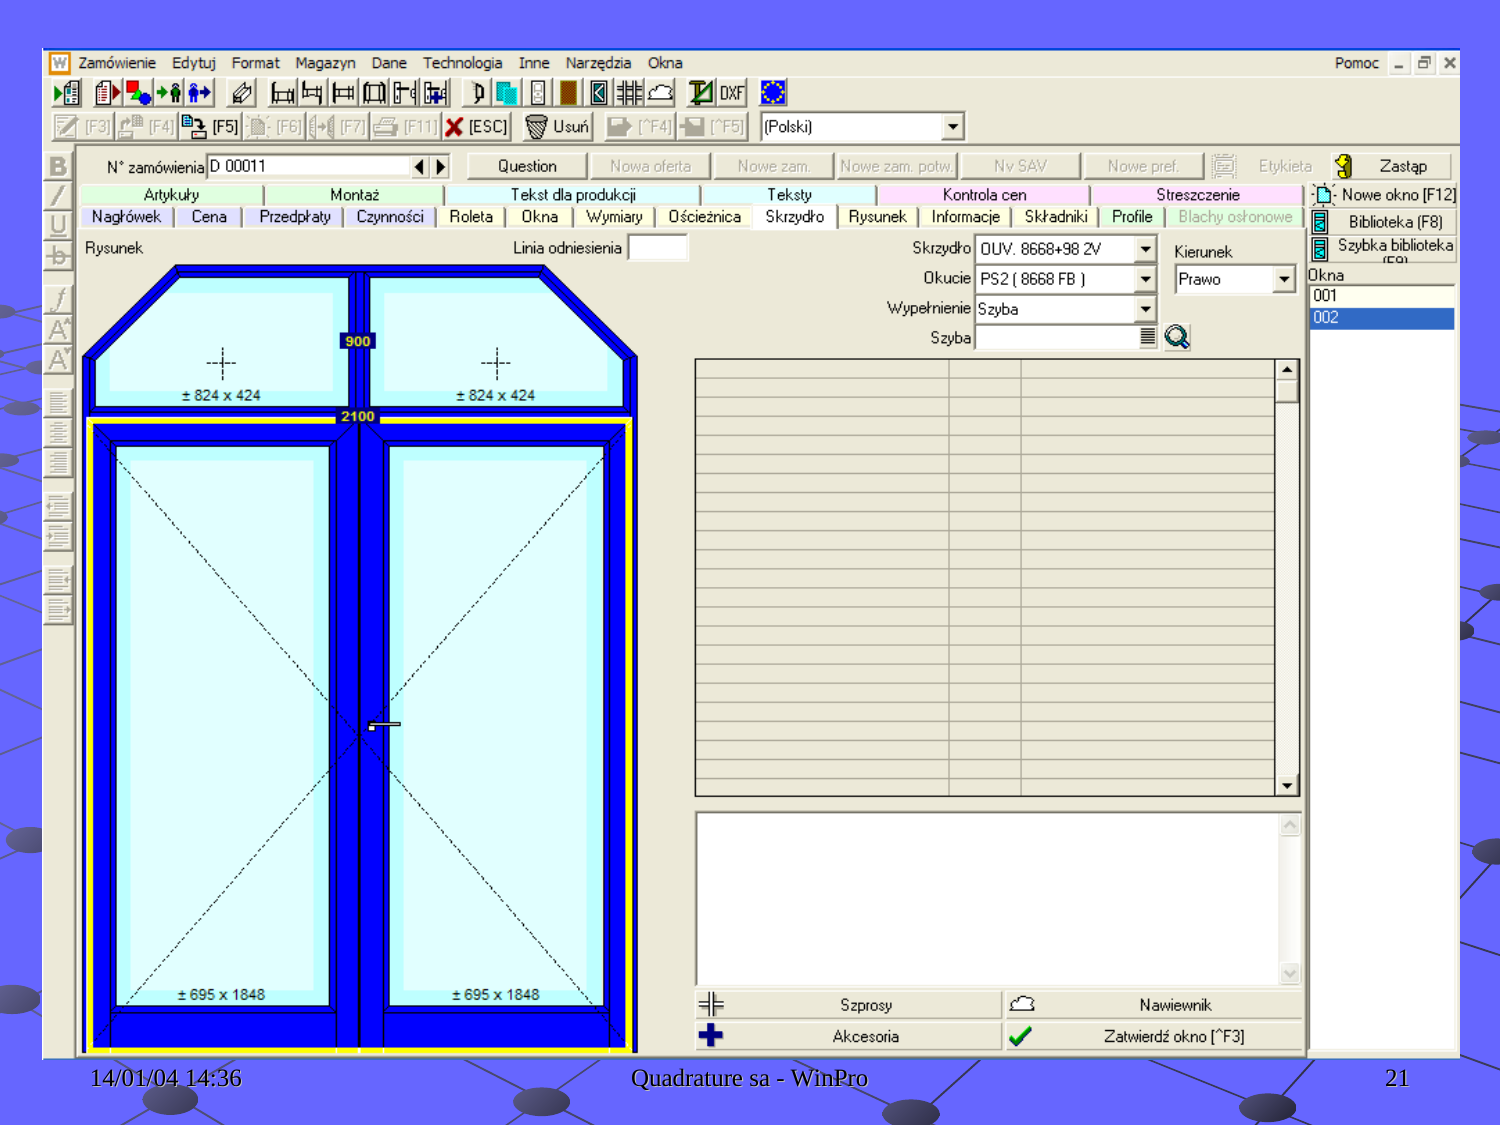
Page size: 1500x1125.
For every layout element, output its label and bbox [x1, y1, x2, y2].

picture [42, 48, 1460, 1060]
